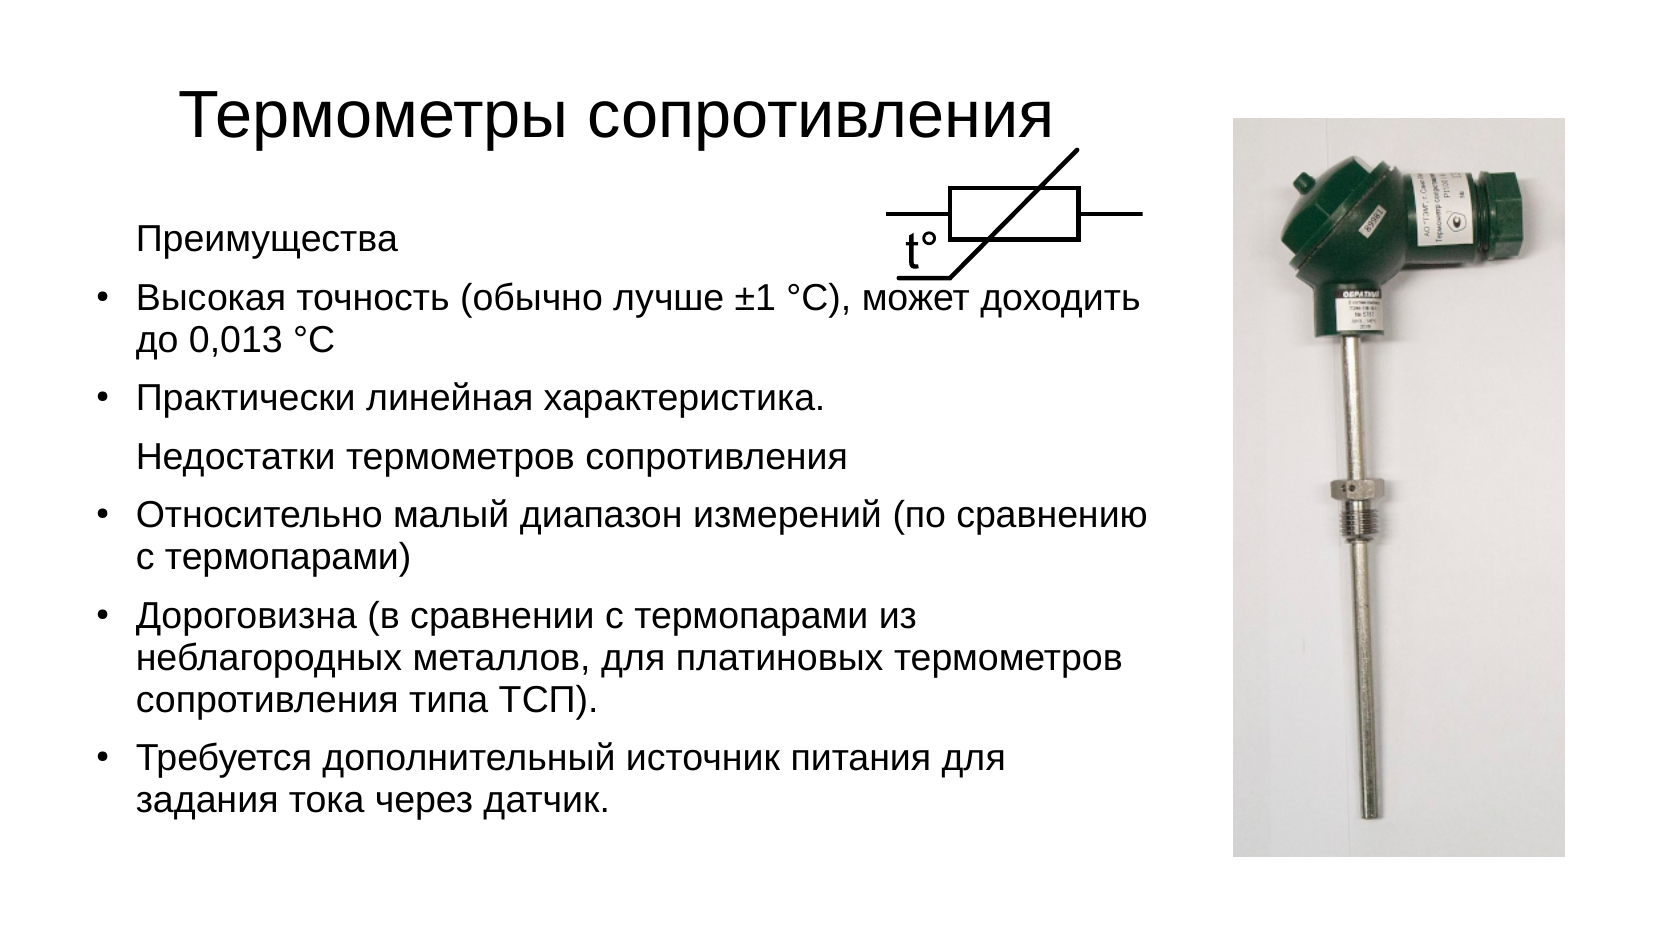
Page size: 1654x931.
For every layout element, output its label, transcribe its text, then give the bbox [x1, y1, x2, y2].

title Термометры сопротивления [82, 37, 1152, 193]
picture [885, 147, 1143, 281]
list Преимущества Высокая точность (обычно лучше ±1 °C), может доходить до 0,013 °C Практически линейная характеристика. Недостатки термометров сопротивления Относительно малый диапазон измерений (по сравнению с термопарами) Дороговизна (в сравнении с термопарами из неблагородных металлов, для платиновых термометров сопротивления типа ТСП). Требуется дополнительный источник питания для задания тока через датчик. [82, 217, 1152, 827]
picture [1233, 118, 1565, 857]
